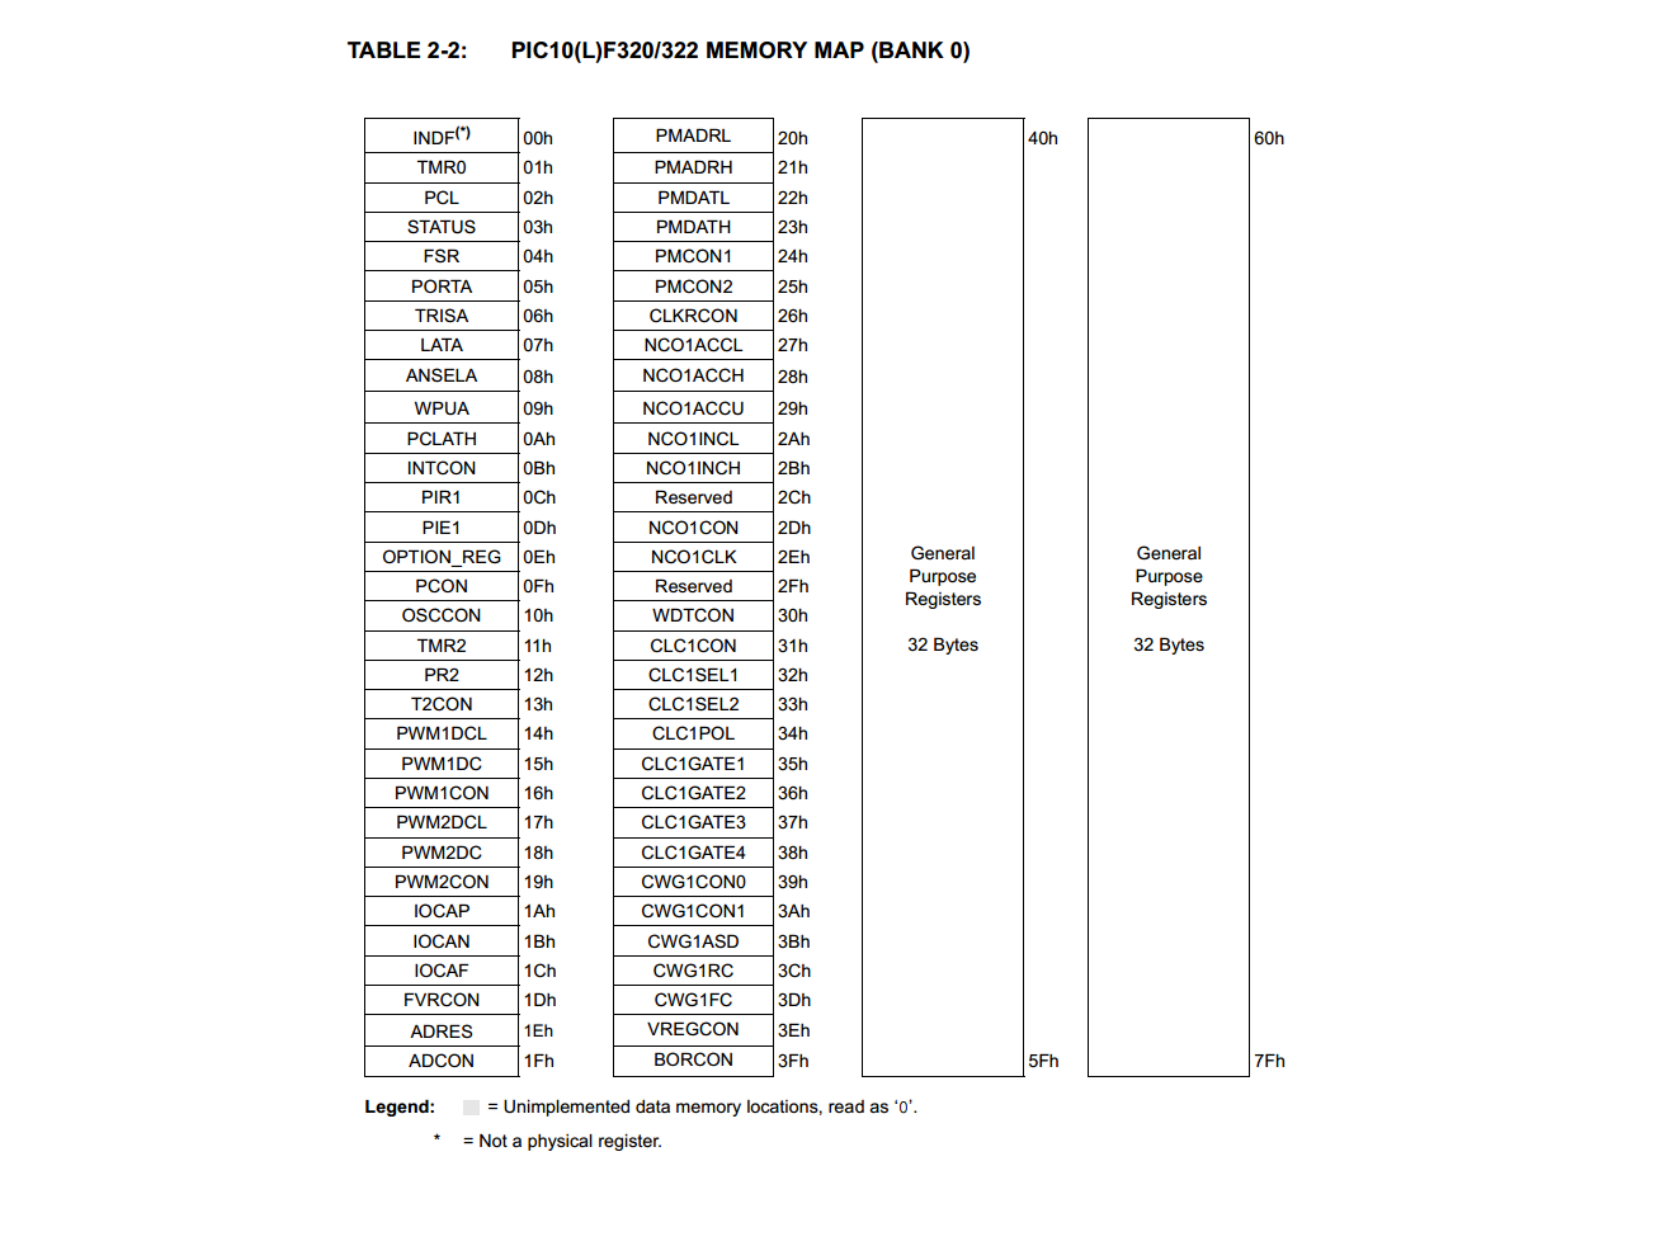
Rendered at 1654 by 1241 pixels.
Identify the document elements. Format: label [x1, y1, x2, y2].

picture [330, 29, 1325, 1171]
